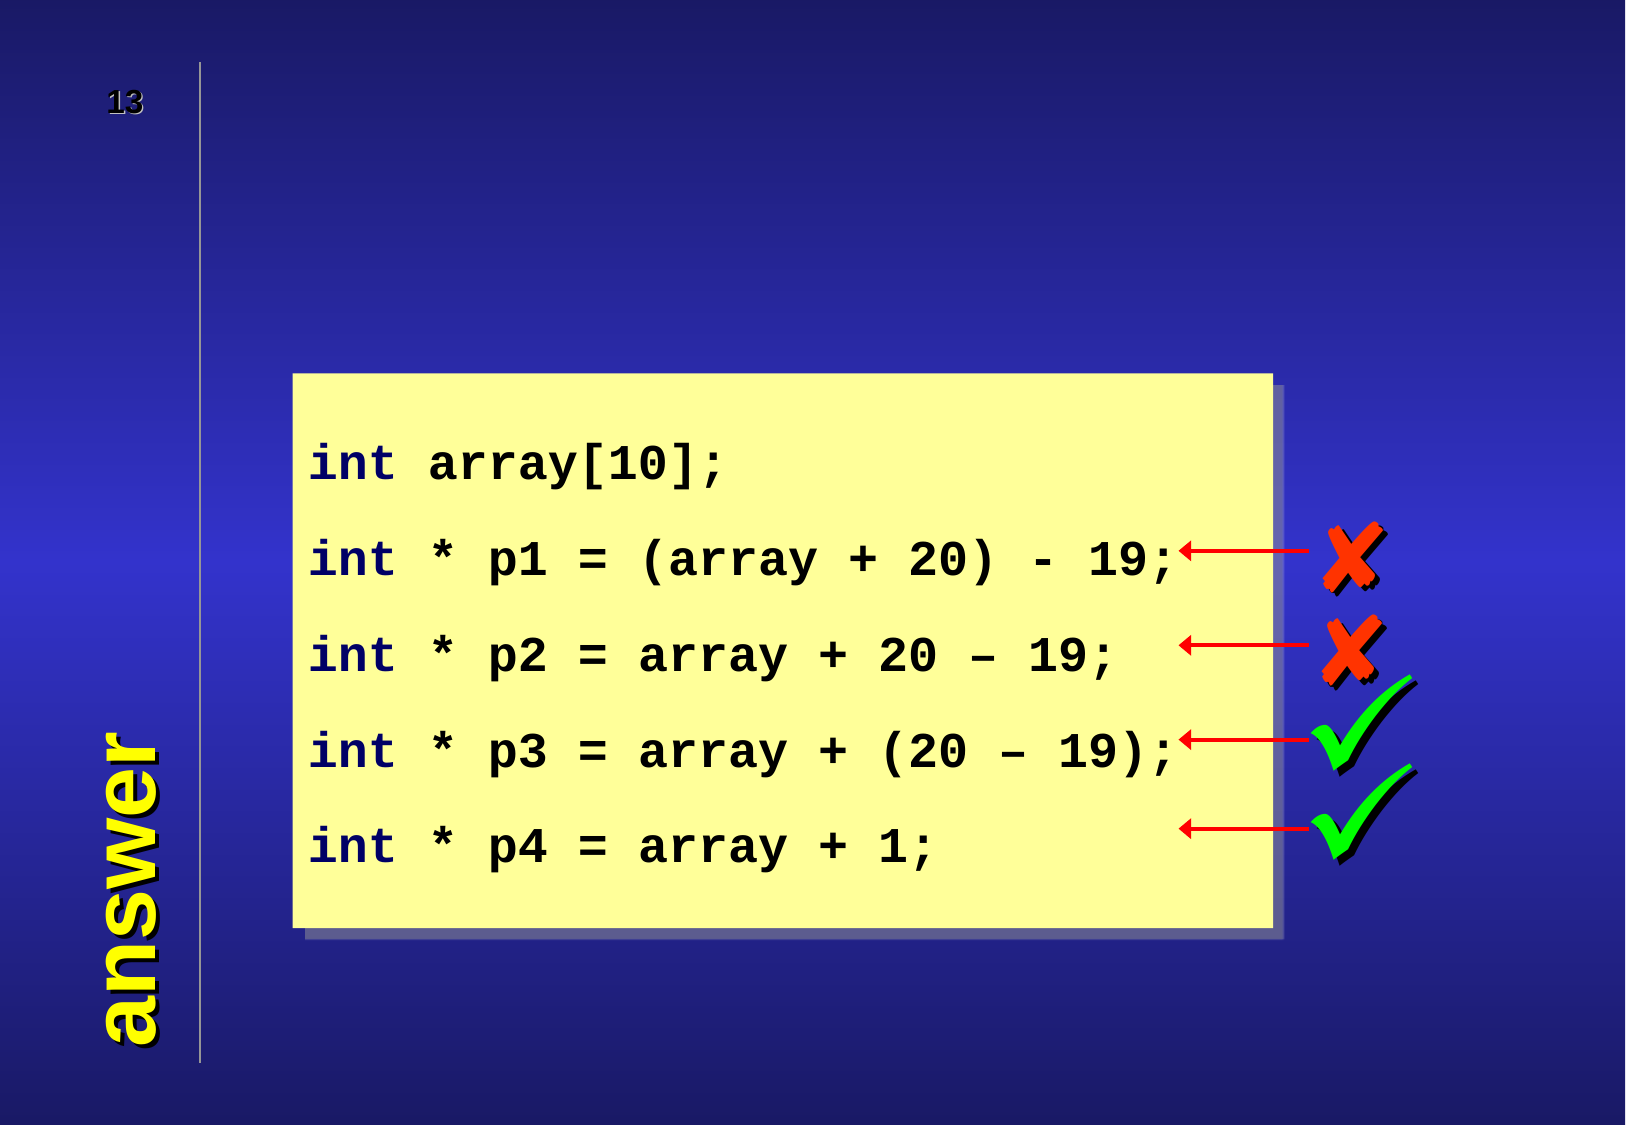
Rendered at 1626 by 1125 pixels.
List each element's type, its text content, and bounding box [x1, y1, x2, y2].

text_box  [1284, 647, 1295, 722]
text_box  [1296, 468, 1499, 634]
text_box  [1295, 562, 1498, 728]
text_box  [1284, 722, 1474, 917]
title answer [50, 187, 188, 1063]
text_box  [1284, 633, 1295, 643]
text_box int array[10]; int * p1 = (array + 20) - 19; int * p2 = array + 20 – 19; int * p3 = array + (20 – 19); int * p4 = array + 1; [292, 373, 1274, 929]
